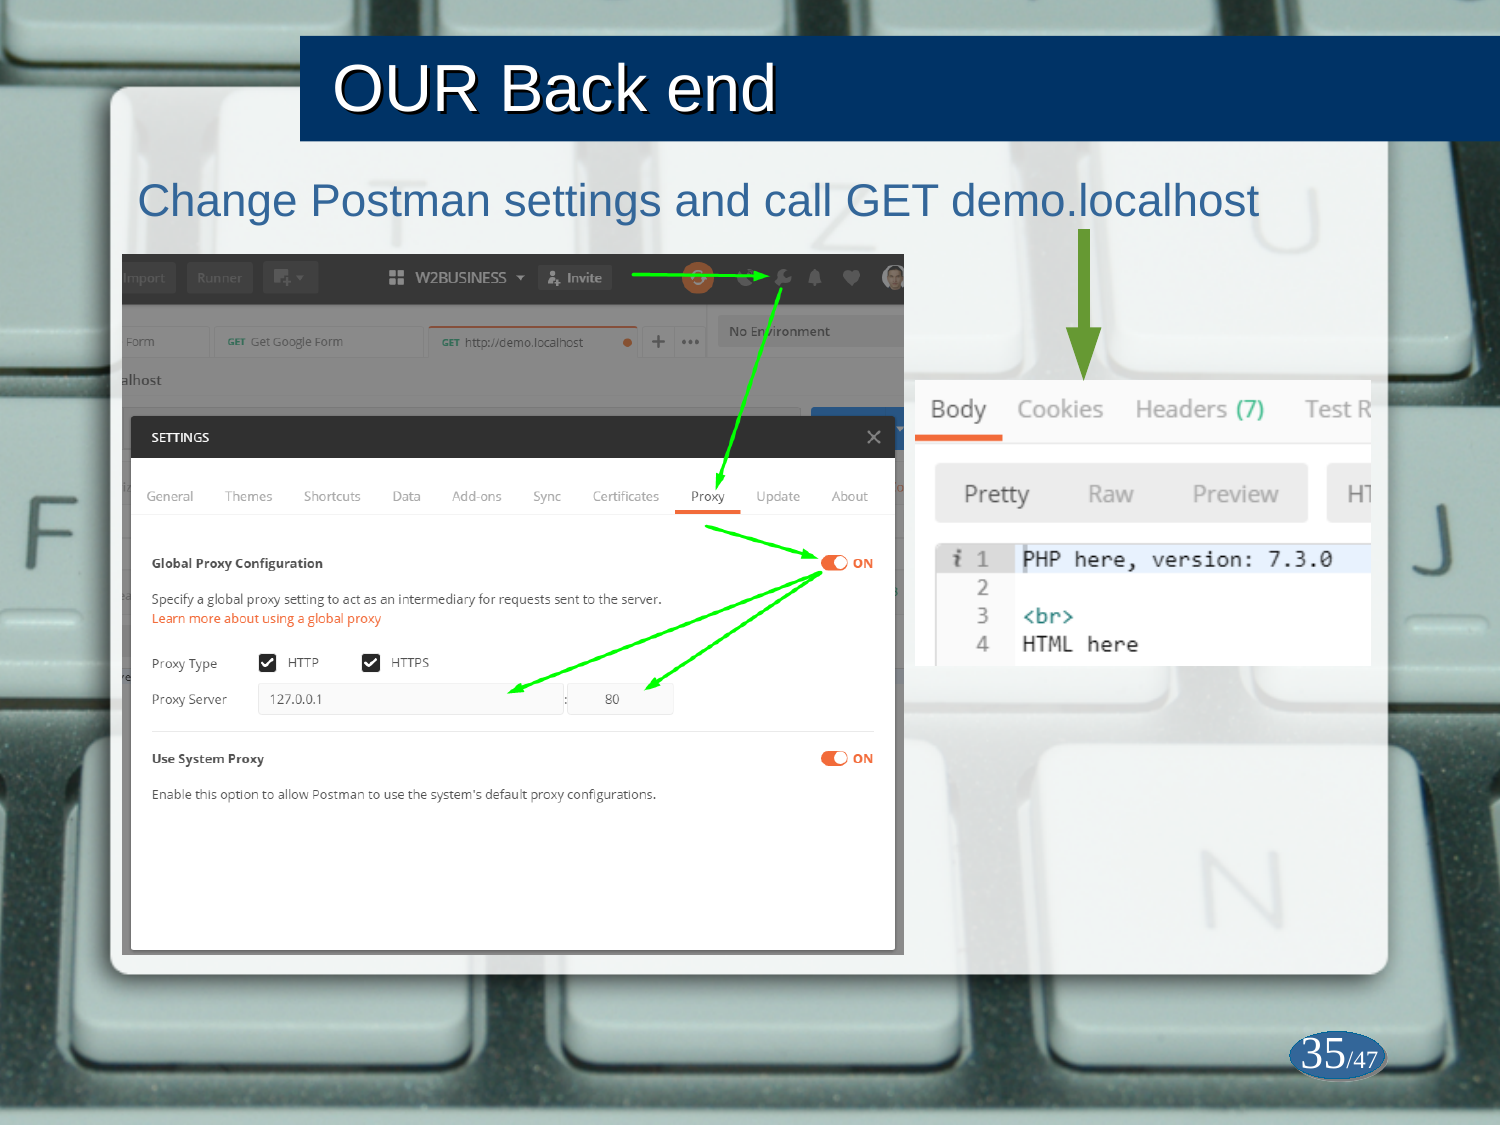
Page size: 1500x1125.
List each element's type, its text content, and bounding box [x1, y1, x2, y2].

title OUR Back end [300, 35, 1500, 142]
picture [0, 0, 1500, 1125]
title Change Postman settings and call GET demo.localhost [122, 167, 1313, 835]
